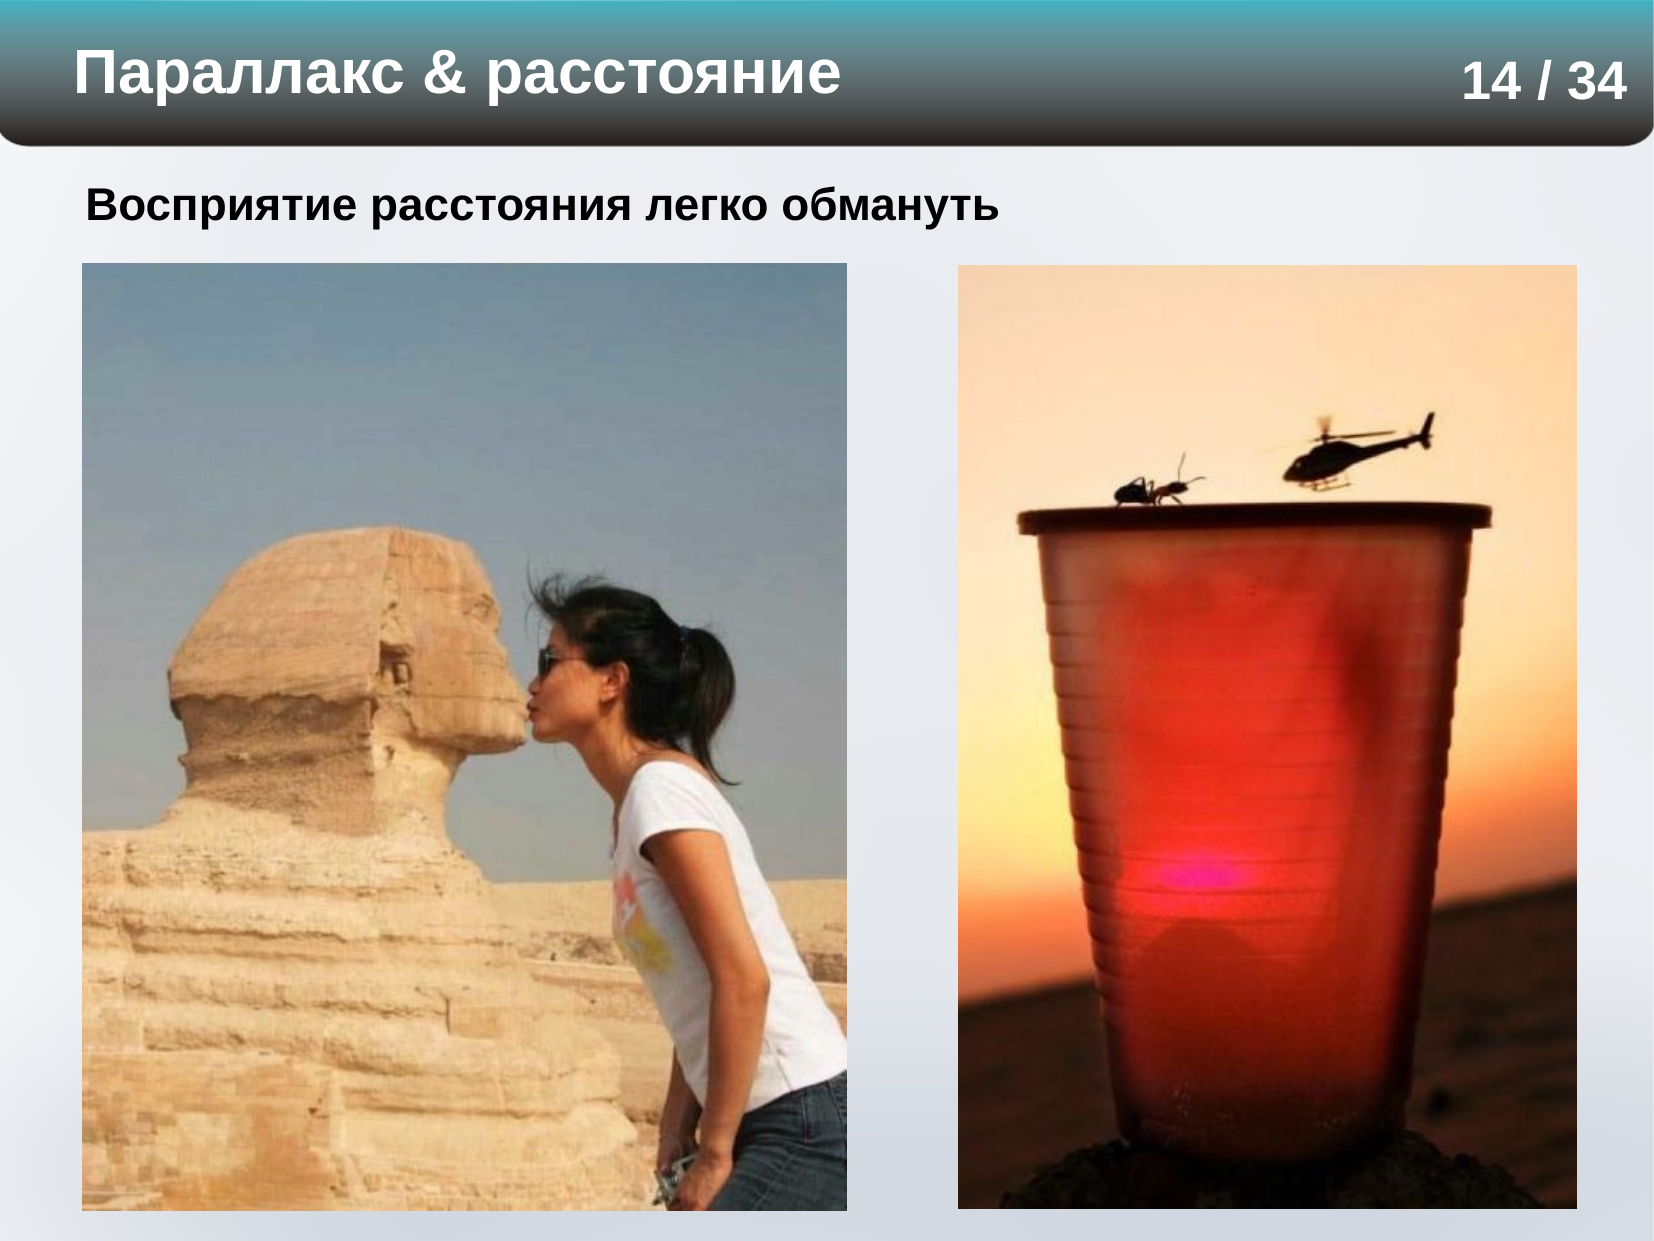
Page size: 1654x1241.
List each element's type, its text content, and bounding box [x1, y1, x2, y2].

text_box <номер> / 34 [1446, 42, 1654, 179]
text_box Параллакс & расстояние [59, 29, 1359, 115]
picture [0, 0, 1654, 1241]
text_box Восприятие расстояния легко обмануть [70, 171, 1625, 368]
